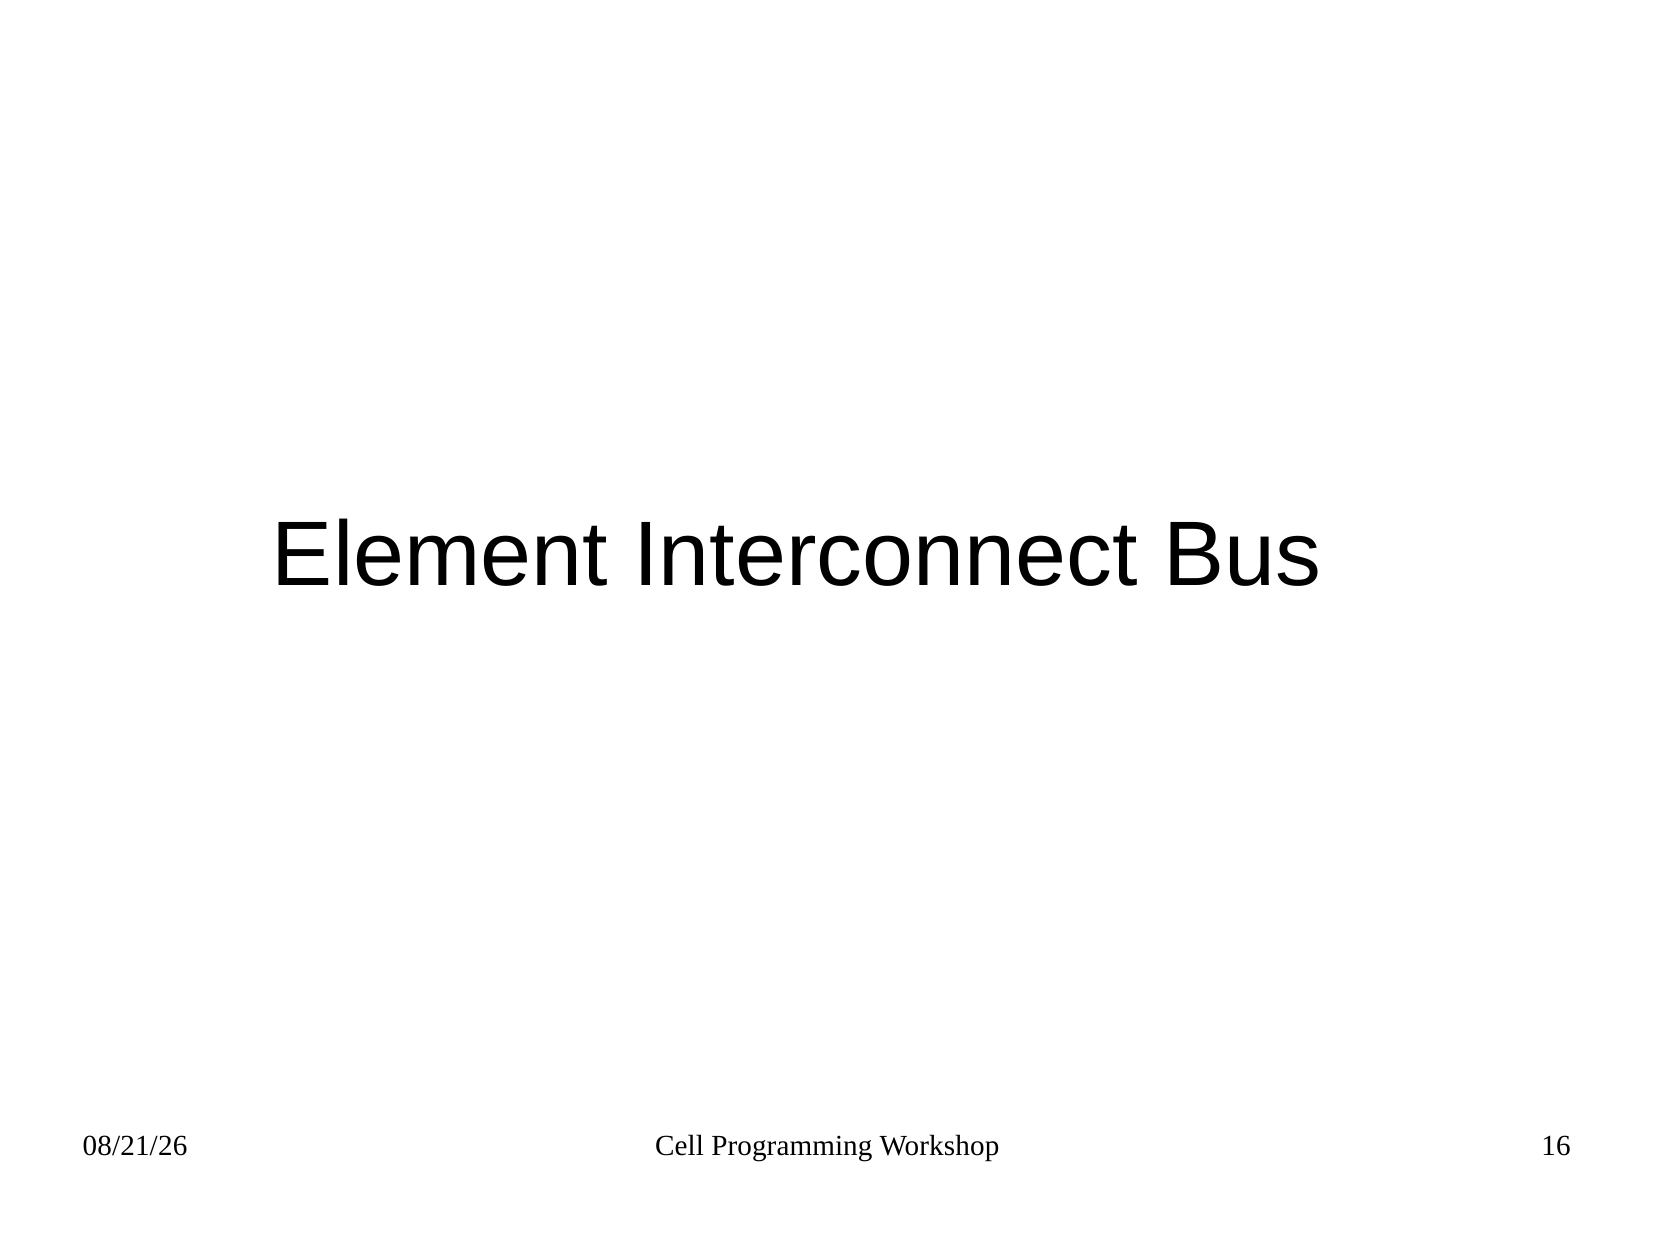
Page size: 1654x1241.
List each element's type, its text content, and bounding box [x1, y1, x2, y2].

title Element Interconnect Bus [51, 494, 1543, 613]
